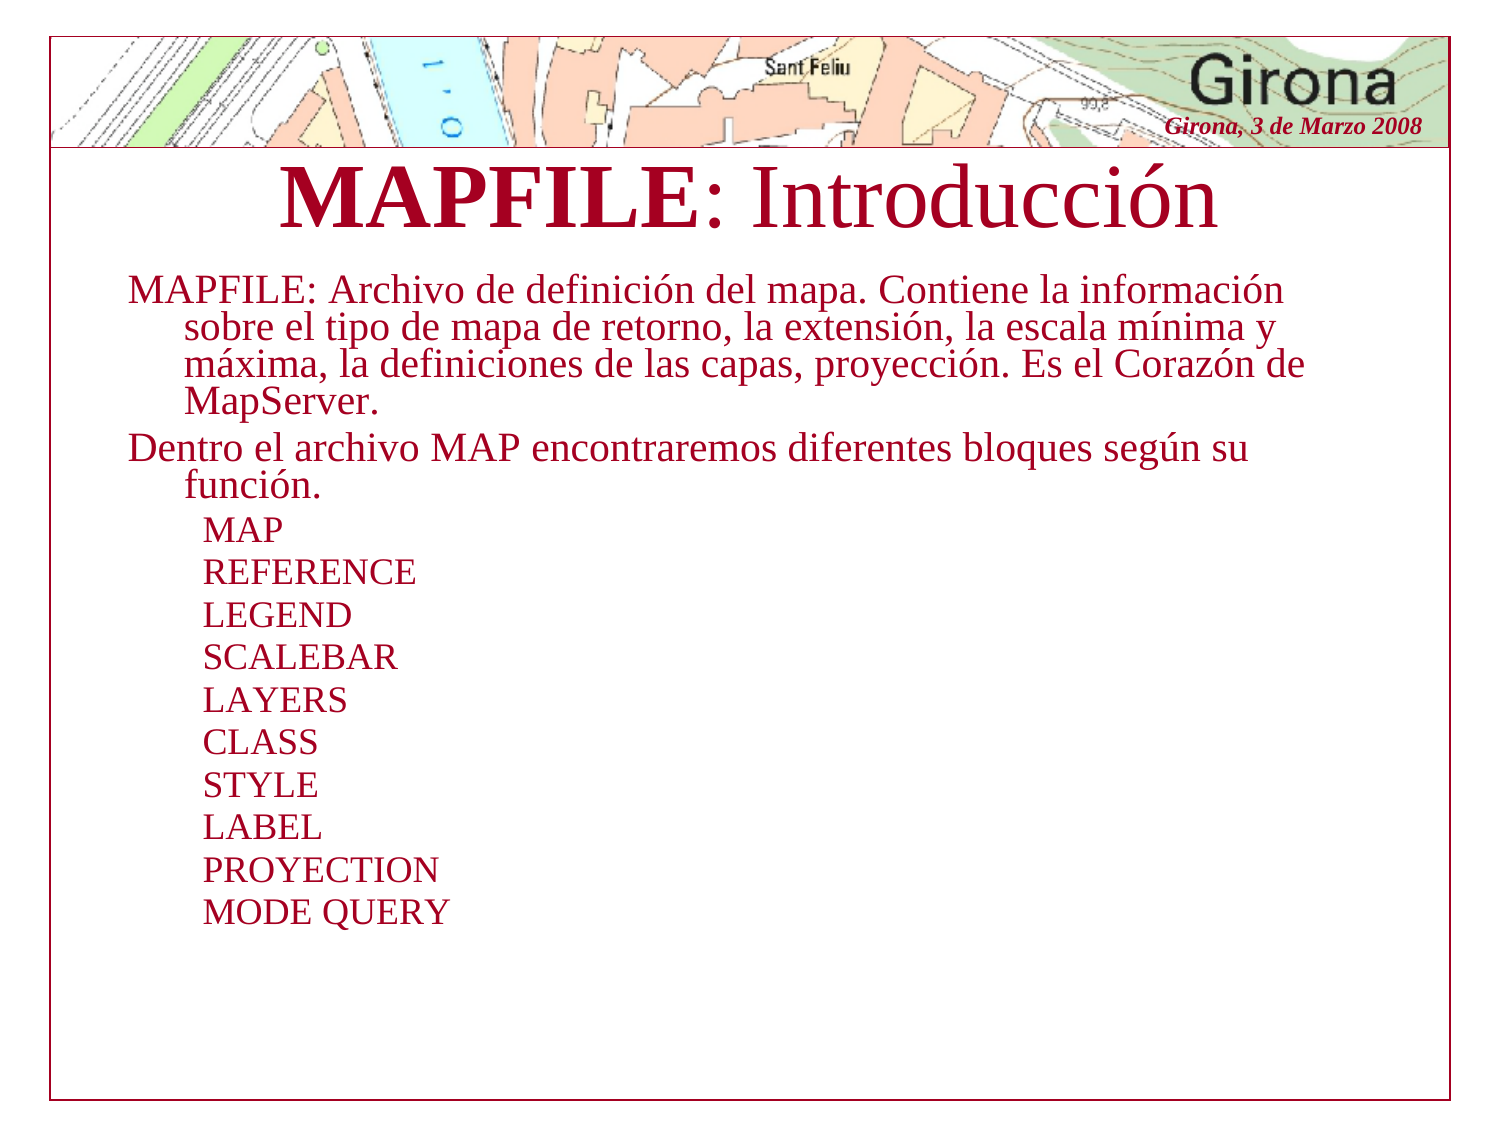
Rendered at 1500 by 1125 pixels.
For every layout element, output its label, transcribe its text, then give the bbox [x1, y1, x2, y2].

text_box MAPFILE: Introducción [76, 149, 1424, 244]
list MAPFILE: Archivo de definición del mapa. Contiene la información sobre el tipo de mapa de retorno, la extensión, la escala mínima y máxima, la definiciones de las capas, proyección. Es el Corazón de MapServer. Dentro el archivo MAP encontraremos diferentes bloques según su función. MAP REFERENCE LEGEND SCALEBAR LAYERS CLASS STYLE LABEL PROYECTION MODE QUERY [112, 266, 1388, 1004]
picture [51, 37, 1448, 147]
